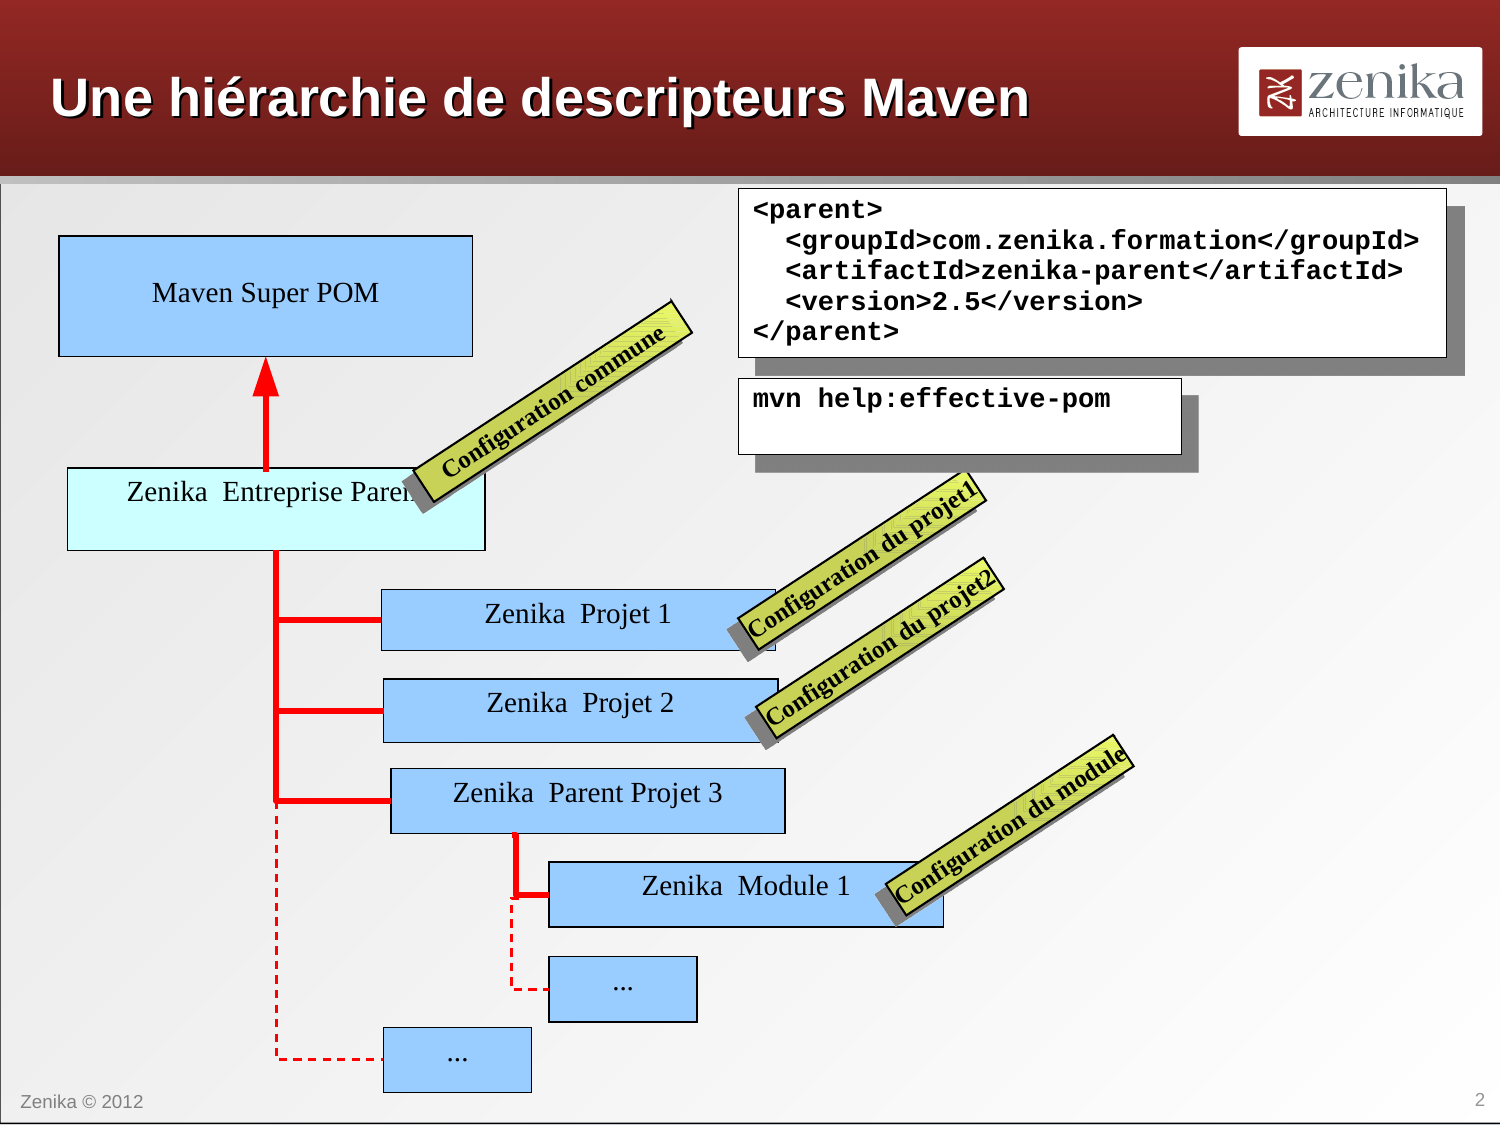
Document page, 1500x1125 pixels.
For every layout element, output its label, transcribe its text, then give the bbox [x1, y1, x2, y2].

text_box <parent> <groupId>com.zenika.formation</groupId> <artifactId>zenika-parent</artifactId> <version>2.5</version> </parent> [738, 188, 1447, 358]
text_box Zenika Parent Projet 3 [390, 768, 786, 834]
text_box Zenika Module 1 [549, 862, 944, 928]
text_box mvn help:effective-pom [738, 378, 1182, 455]
text_box Zenika Projet 1 [381, 589, 776, 651]
text_box Maven Super POM [59, 236, 473, 357]
picture [1257, 58, 1464, 125]
text_box Configuration du projet2 [756, 557, 1004, 739]
text_box Configuration du module [885, 734, 1134, 916]
text_box Zenika Entreprise Parent [67, 467, 485, 551]
text_box ... [383, 1027, 532, 1093]
text_box Configuration commune [413, 301, 693, 502]
title Une hiérarchie de descripteurs Maven [50, 15, 1206, 180]
text_box ... [549, 956, 698, 1022]
text_box Zenika Projet 2 [383, 679, 778, 743]
text_box Configuration du projet1 [738, 473, 987, 650]
